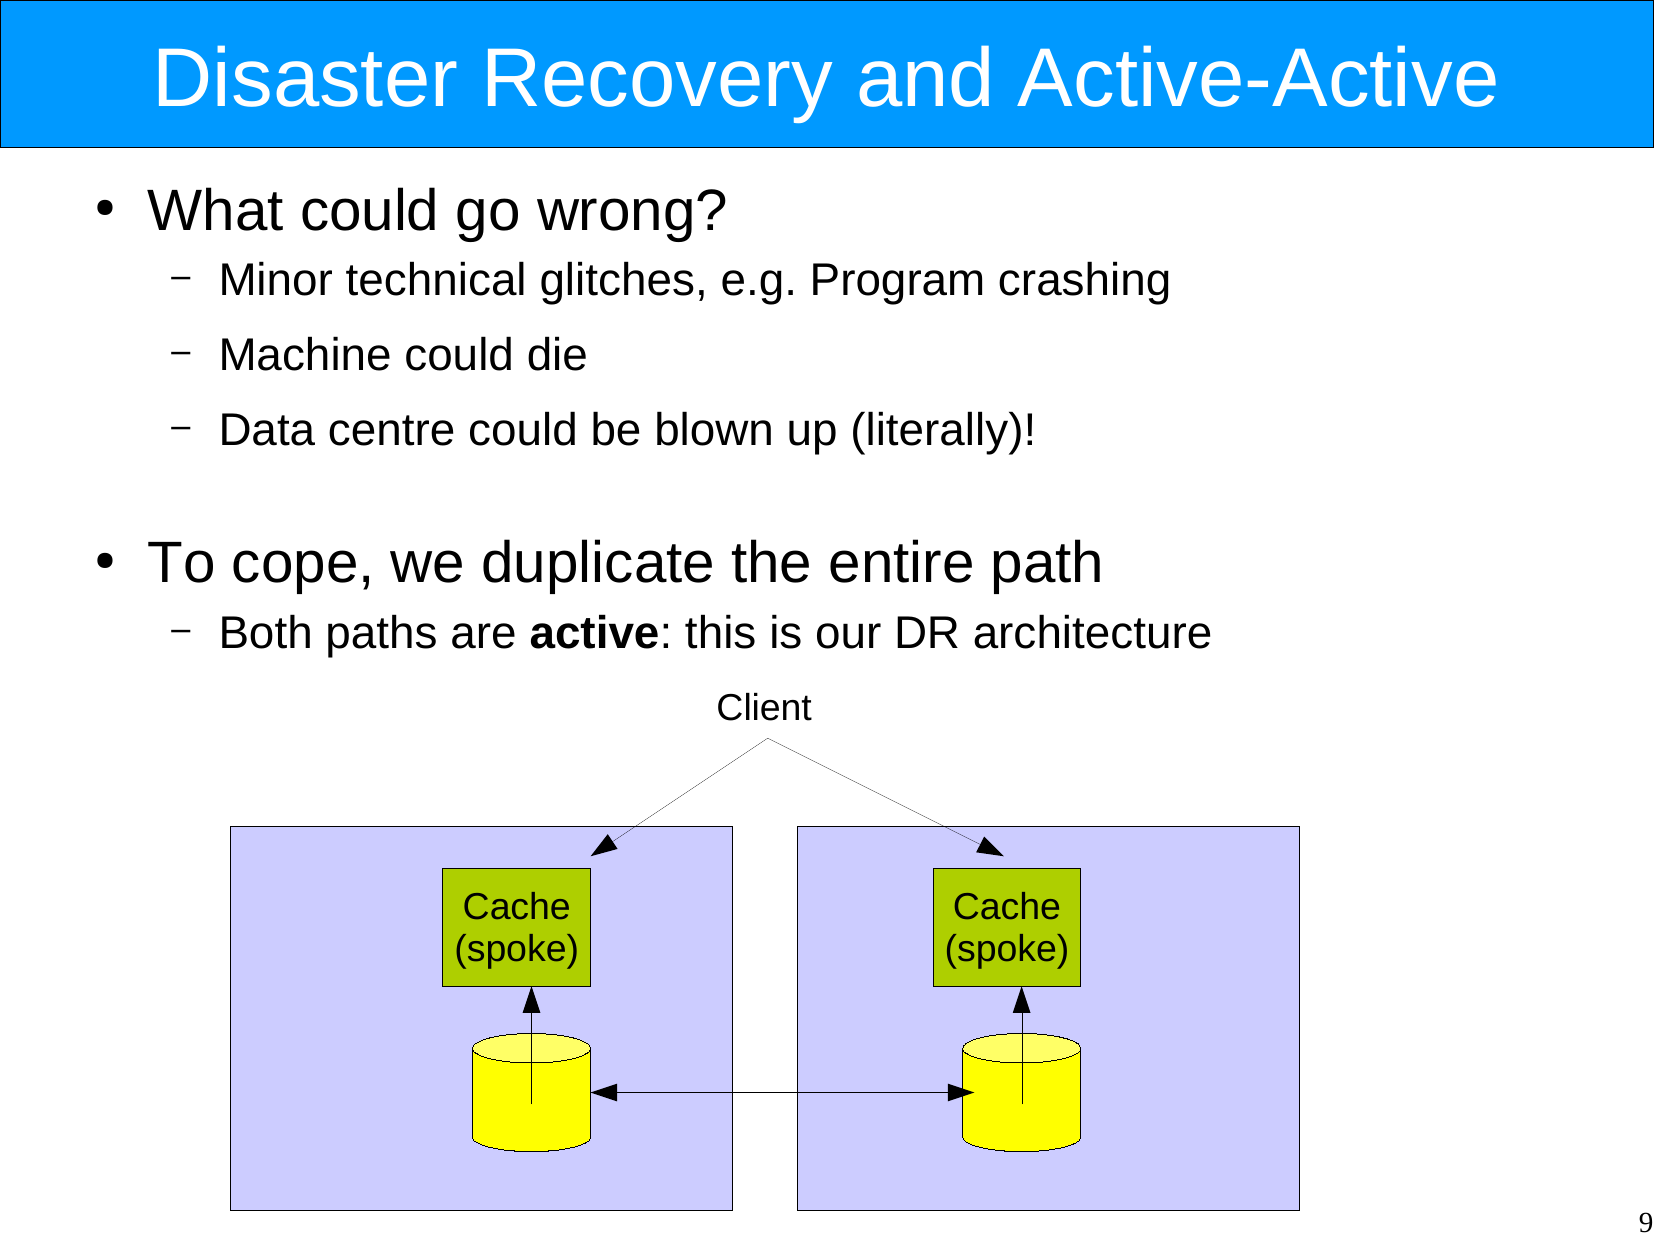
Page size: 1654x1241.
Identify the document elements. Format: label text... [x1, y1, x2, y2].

title Disaster Recovery and Active-Active [82, 21, 1571, 135]
text_box [230, 1196, 733, 1211]
text_box [962, 1050, 1081, 1152]
list What could go wrong? Minor technical glitches, e.g. Program crashing Machine could die Data centre could be blown up (literally)! To cope, we duplicate the entire path Both paths are active: this is our DR architecture [76, 177, 1565, 1196]
text_box [472, 1050, 591, 1152]
text_box Cache (spoke) [442, 868, 591, 987]
text_box Cache (spoke) [933, 868, 1081, 987]
text_box [797, 1196, 1300, 1211]
text_box Client [701, 679, 827, 737]
